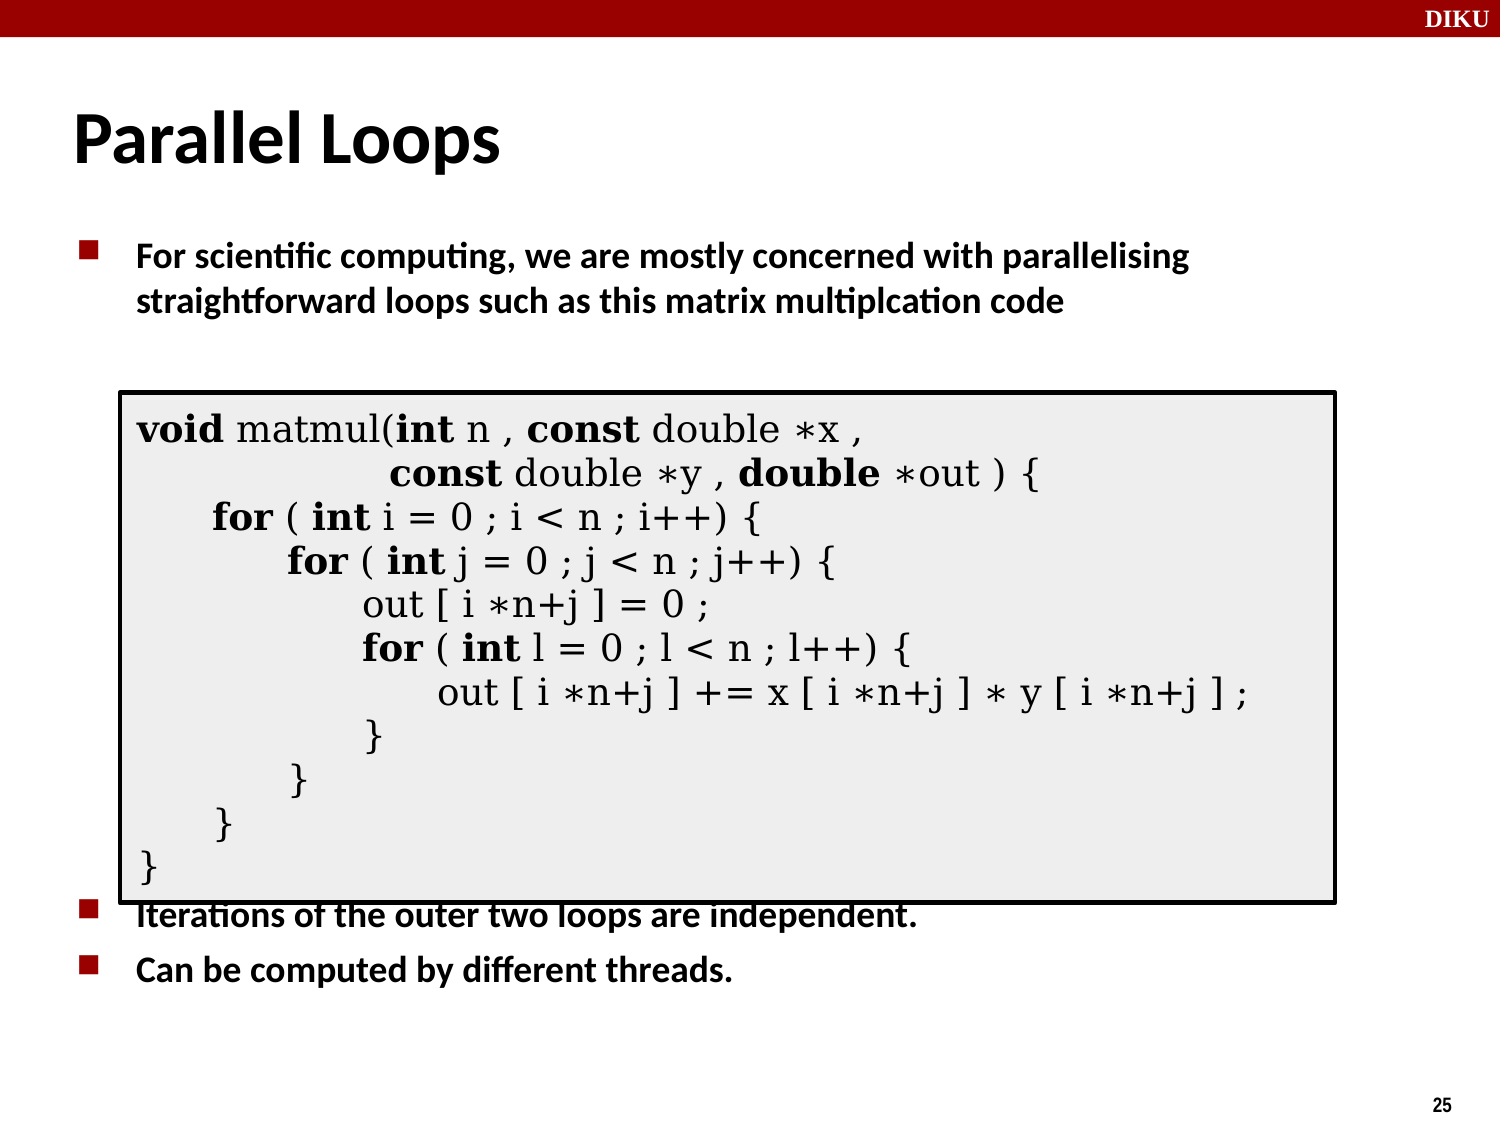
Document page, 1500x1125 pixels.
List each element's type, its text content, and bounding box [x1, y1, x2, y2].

text_box void matmul(int n , const double ∗x , const double ∗y , double ∗out ) { for ( int i = 0 ; i < n ; i++) { for ( int j = 0 ; j < n ; j++) { out [ i ∗n+j ] = 0 ; for ( int l = 0 ; l < n ; l++) { out [ i ∗n+j ] += x [ i ∗n+j ] ∗ y [ i ∗n+j ] ; } } } } [120, 392, 1336, 903]
text_box Parallel Loops [58, 71, 1304, 197]
text_box For scientific computing, we are mostly concerned with parallelising straightforward loops such as this matrix multiplcation code Iterations of the outer two loops are independent. Can be computed by different threads. [65, 223, 1361, 1039]
